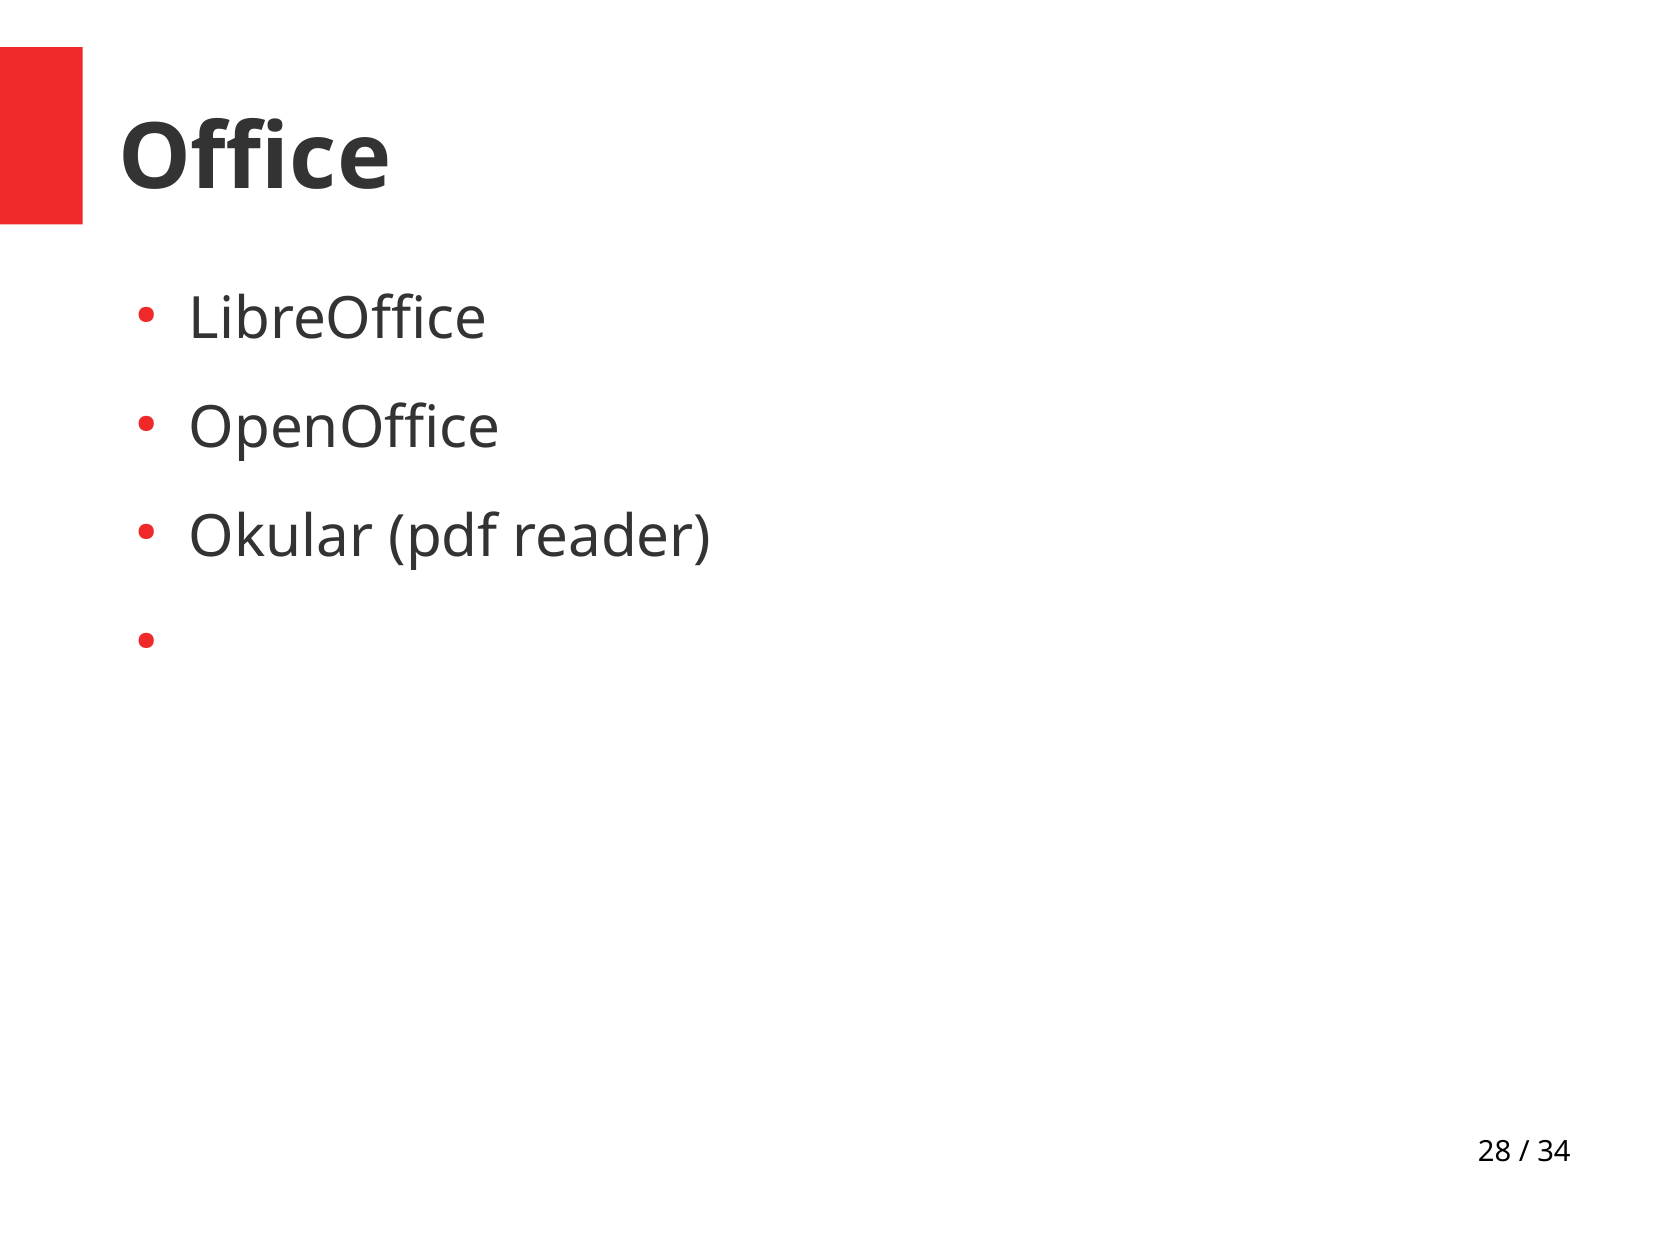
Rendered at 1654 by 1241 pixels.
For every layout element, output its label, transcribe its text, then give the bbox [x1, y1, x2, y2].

title Office [118, 49, 1571, 257]
list LibreOffice OpenOffice Okular (pdf reader) [118, 276, 1536, 1051]
